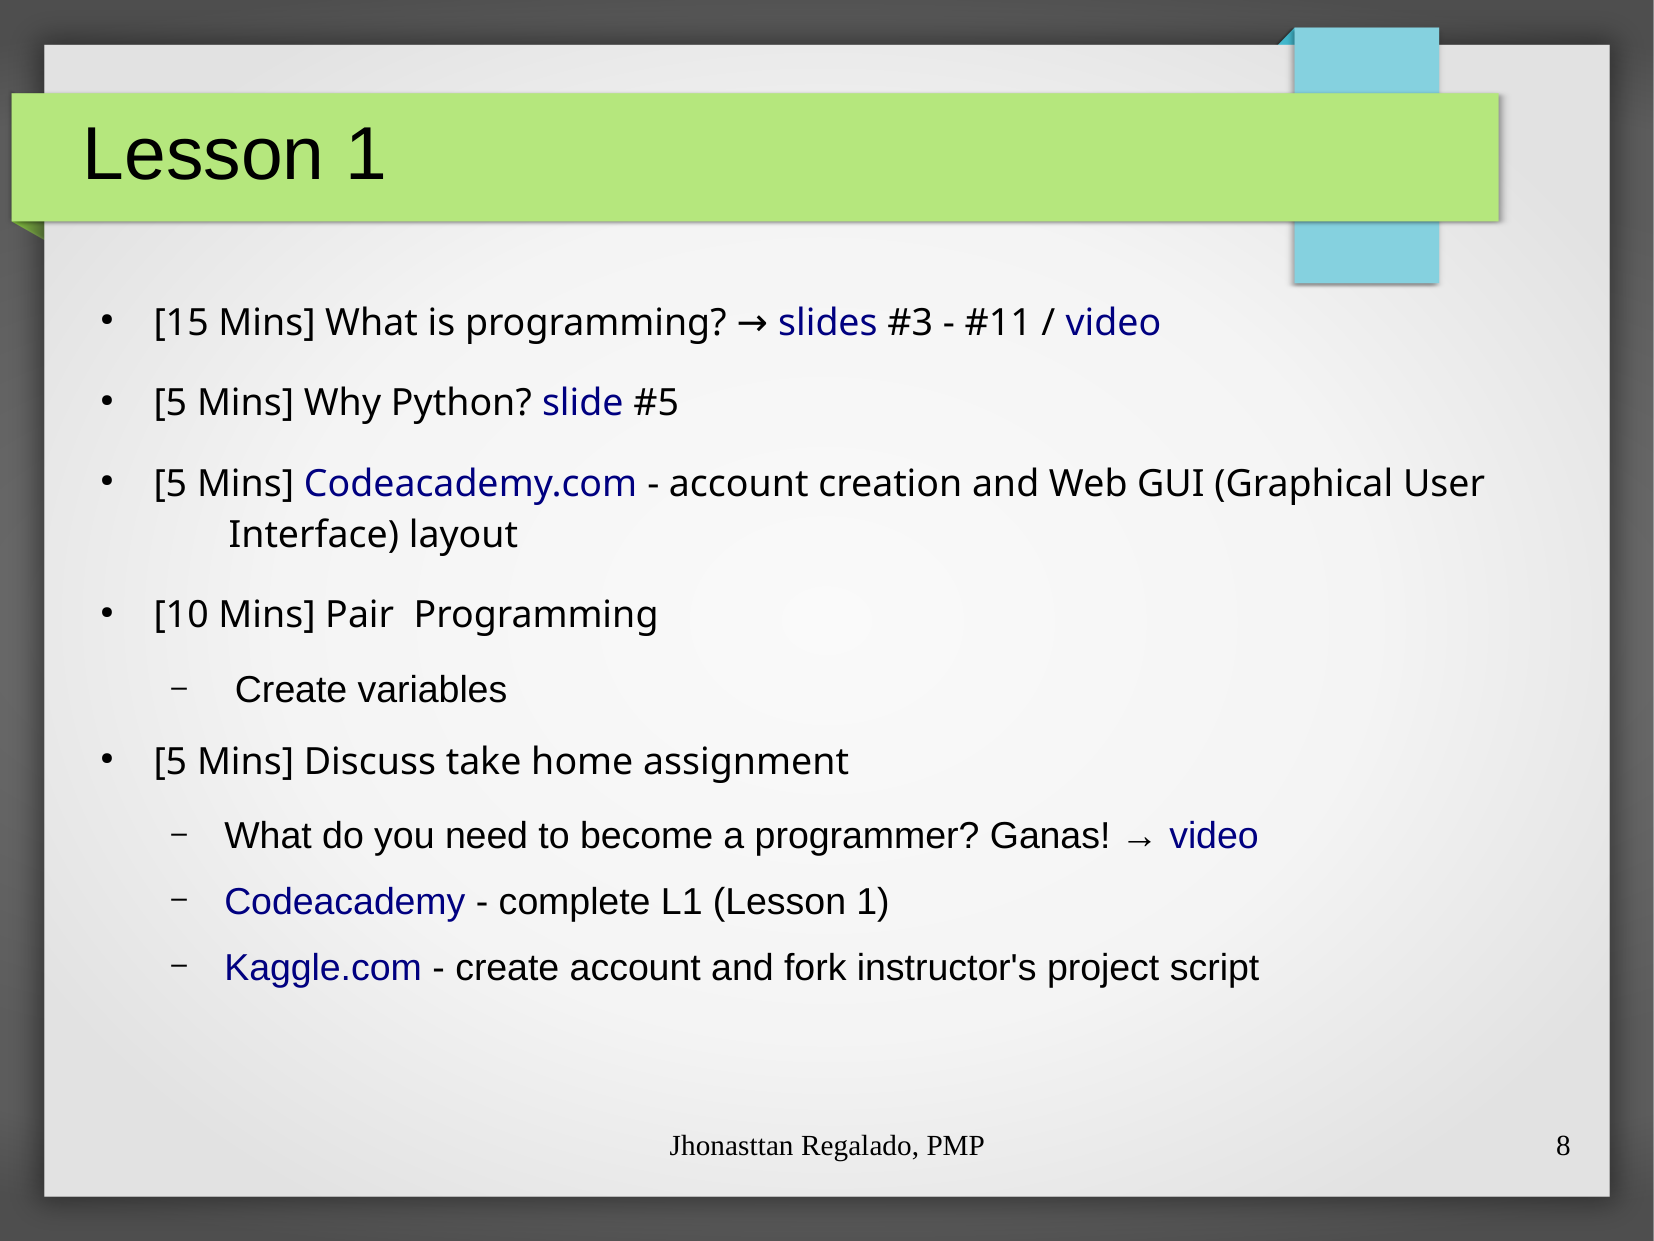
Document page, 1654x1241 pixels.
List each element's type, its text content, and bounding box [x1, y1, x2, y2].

picture [0, 0, 1654, 1241]
list [15 Mins] What is programming? → slides #3 - #11 / video [5 Mins] Why Python? slide #5 [5 Mins] Codeacademy.com - account creation and Web GUI (Graphical User Interface) layout [10 Mins] Pair Programming Create variables [5 Mins] Discuss take home assignment What do you need to become a programmer? Ganas! → video Codeacademy - complete L1 (Lesson 1) Kaggle.com - create account and fork instructor's project script [82, 295, 1571, 1015]
title Lesson 1 [82, 94, 1264, 213]
